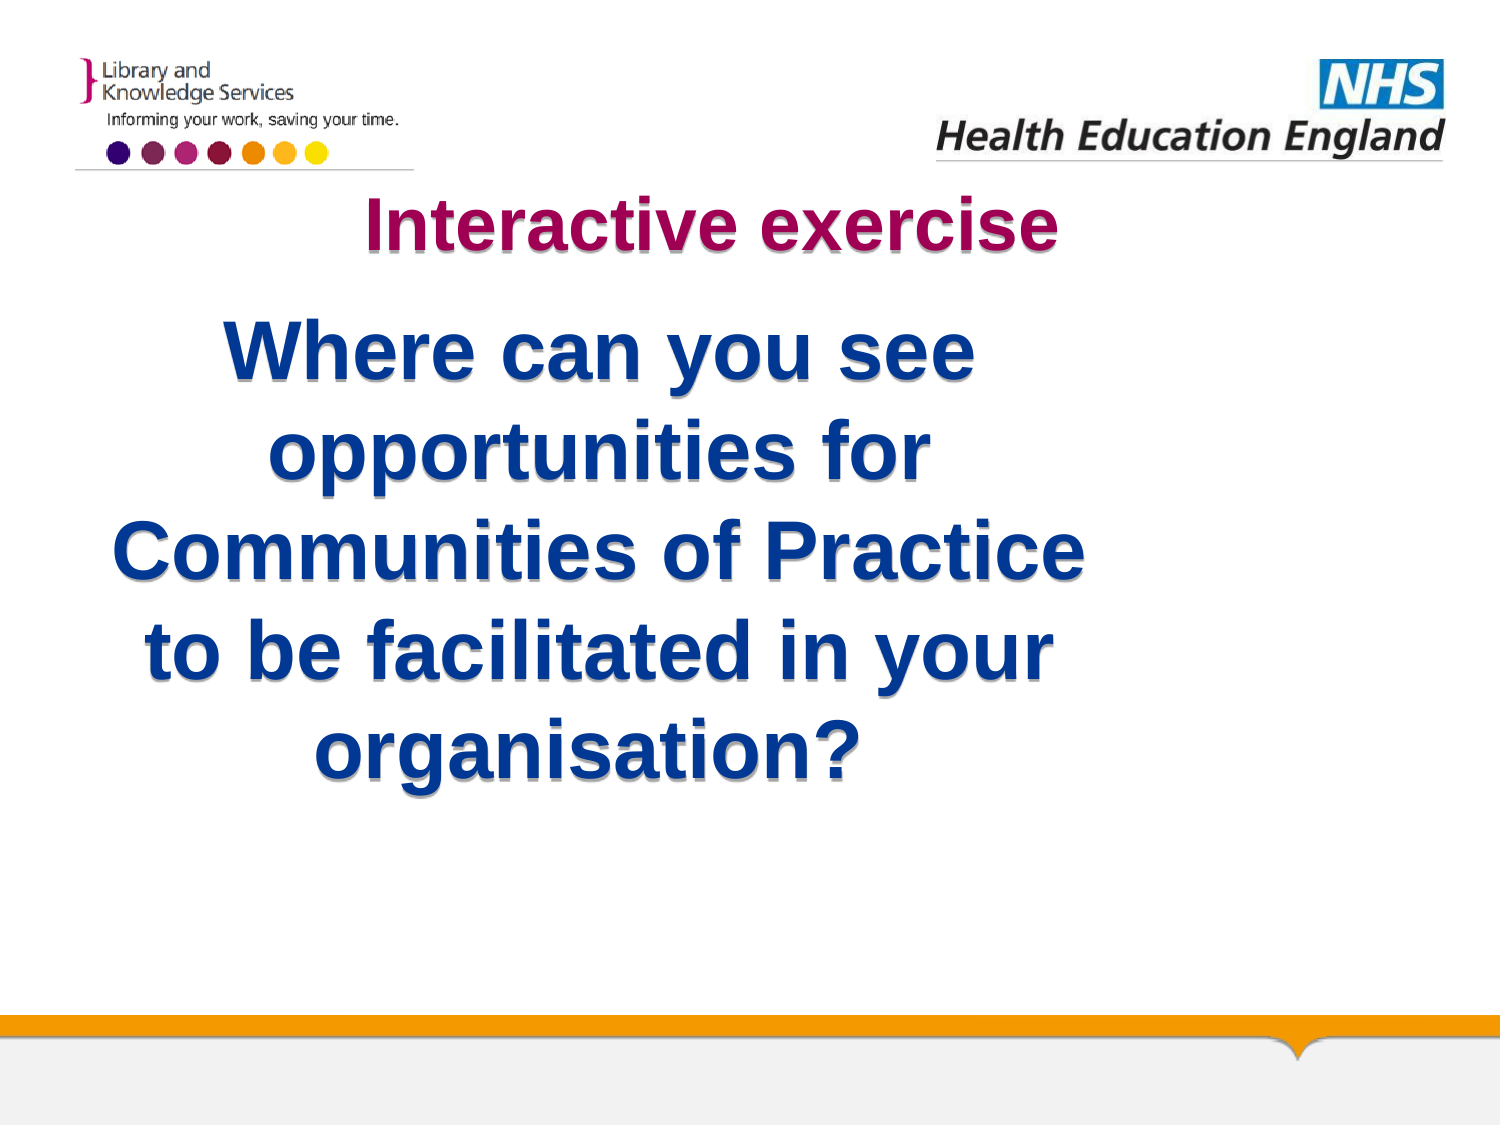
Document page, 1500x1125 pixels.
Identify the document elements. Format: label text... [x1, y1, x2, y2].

picture [75, 54, 416, 169]
title Interactive exercise [75, 168, 1351, 280]
subtitle Where can you see opportunities for Communities of Practice to be facilitated in your organisation? [75, 288, 1126, 384]
